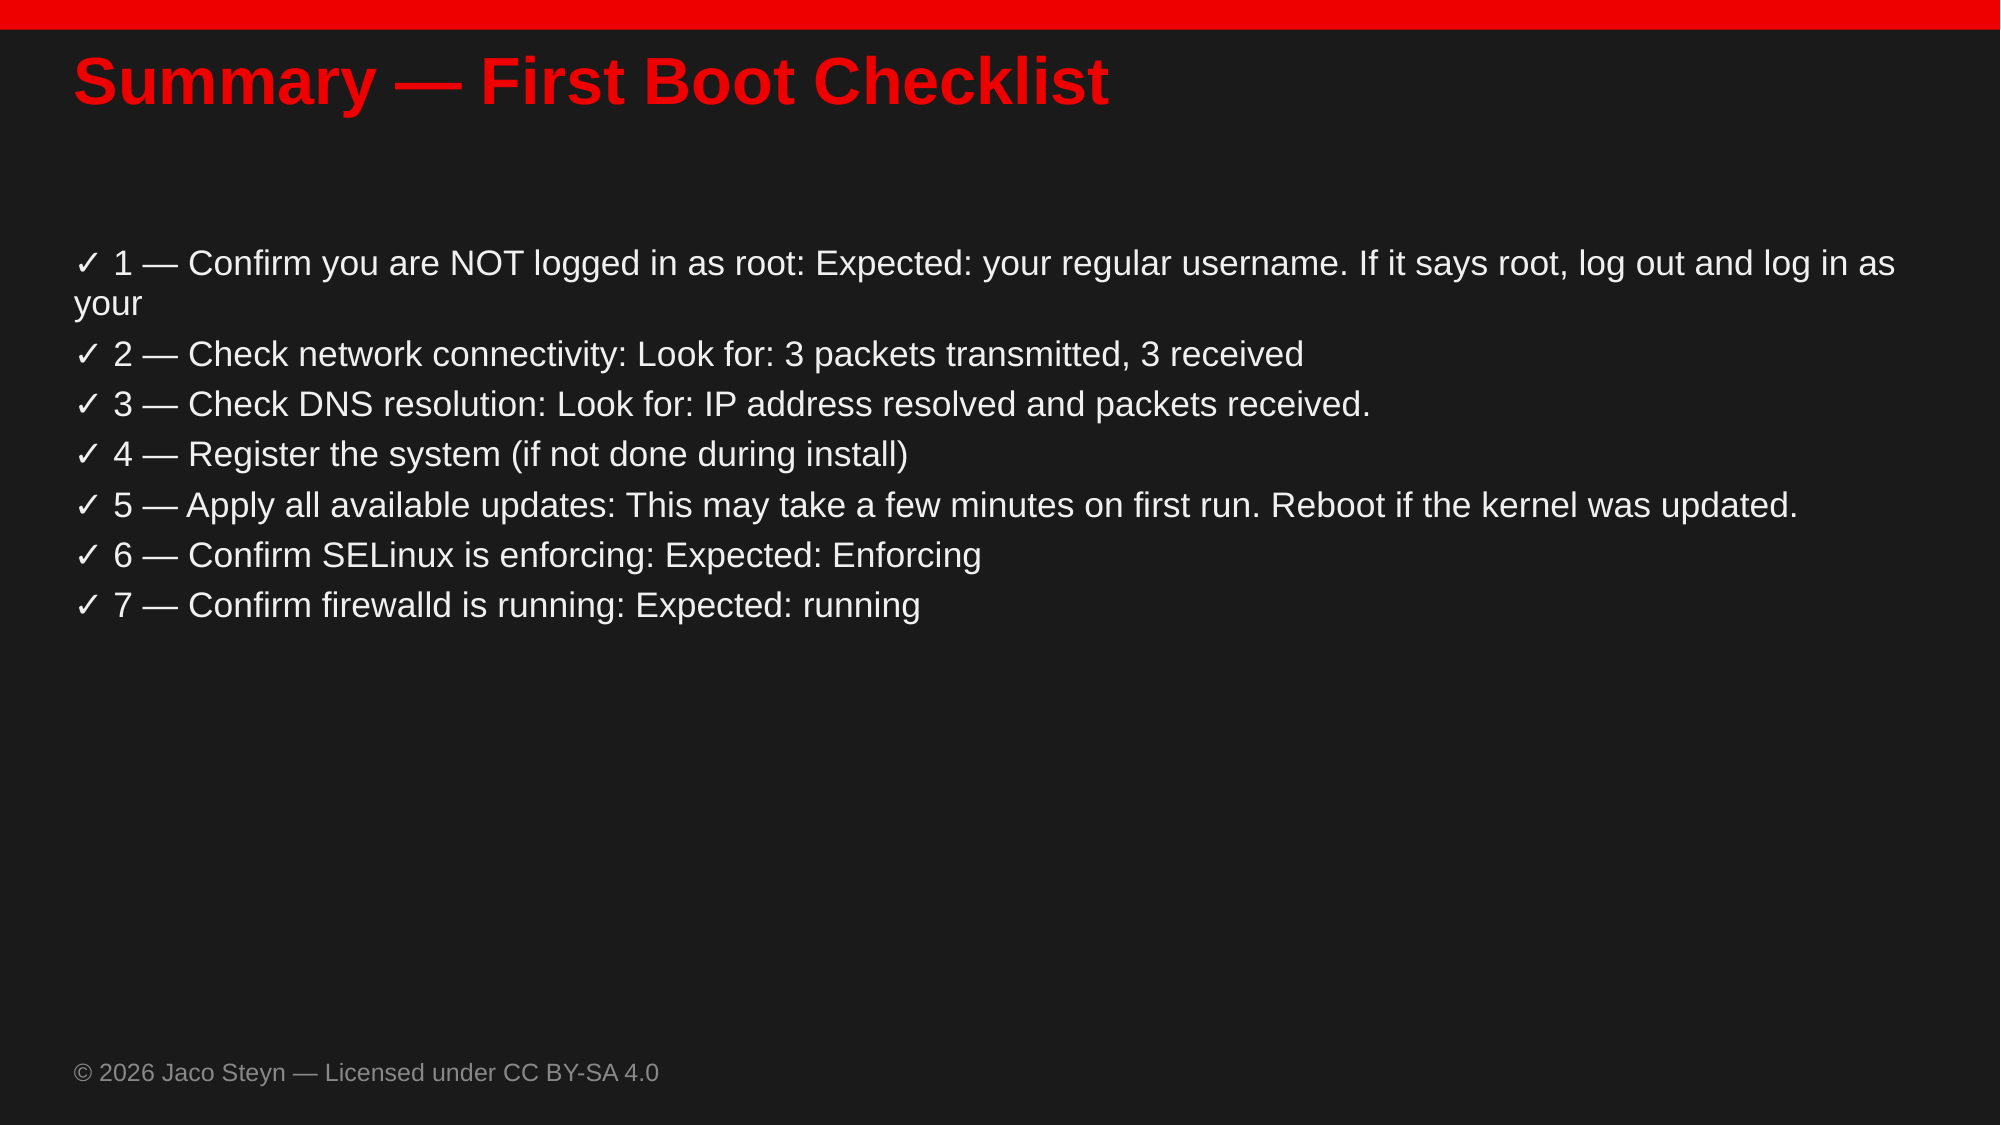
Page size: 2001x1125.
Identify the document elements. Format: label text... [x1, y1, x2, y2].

text_box ✓ 1 — Confirm you are NOT logged in as root: Expected: your regular username. If it says root, log out and log in as your ✓ 2 — Check network connectivity: Look for: 3 packets transmitted, 3 received ✓ 3 — Check DNS resolution: Look for: IP address resolved and packets received. ✓ 4 — Register the system (if not done during install) ✓ 5 — Apply all available updates: This may take a few minutes on first run. Reboot if the kernel was updated. ✓ 6 — Confirm SELinux is enforcing: Expected: Enforcing ✓ 7 — Confirm firewalld is running: Expected: running [59, 236, 1942, 1037]
text_box Summary — First Boot Checklist [59, 36, 1942, 208]
text_box [0, 0, 2001, 30]
text_box © 2026 Jaco Steyn — Licensed under CC BY-SA 4.0 [59, 1051, 1942, 1093]
